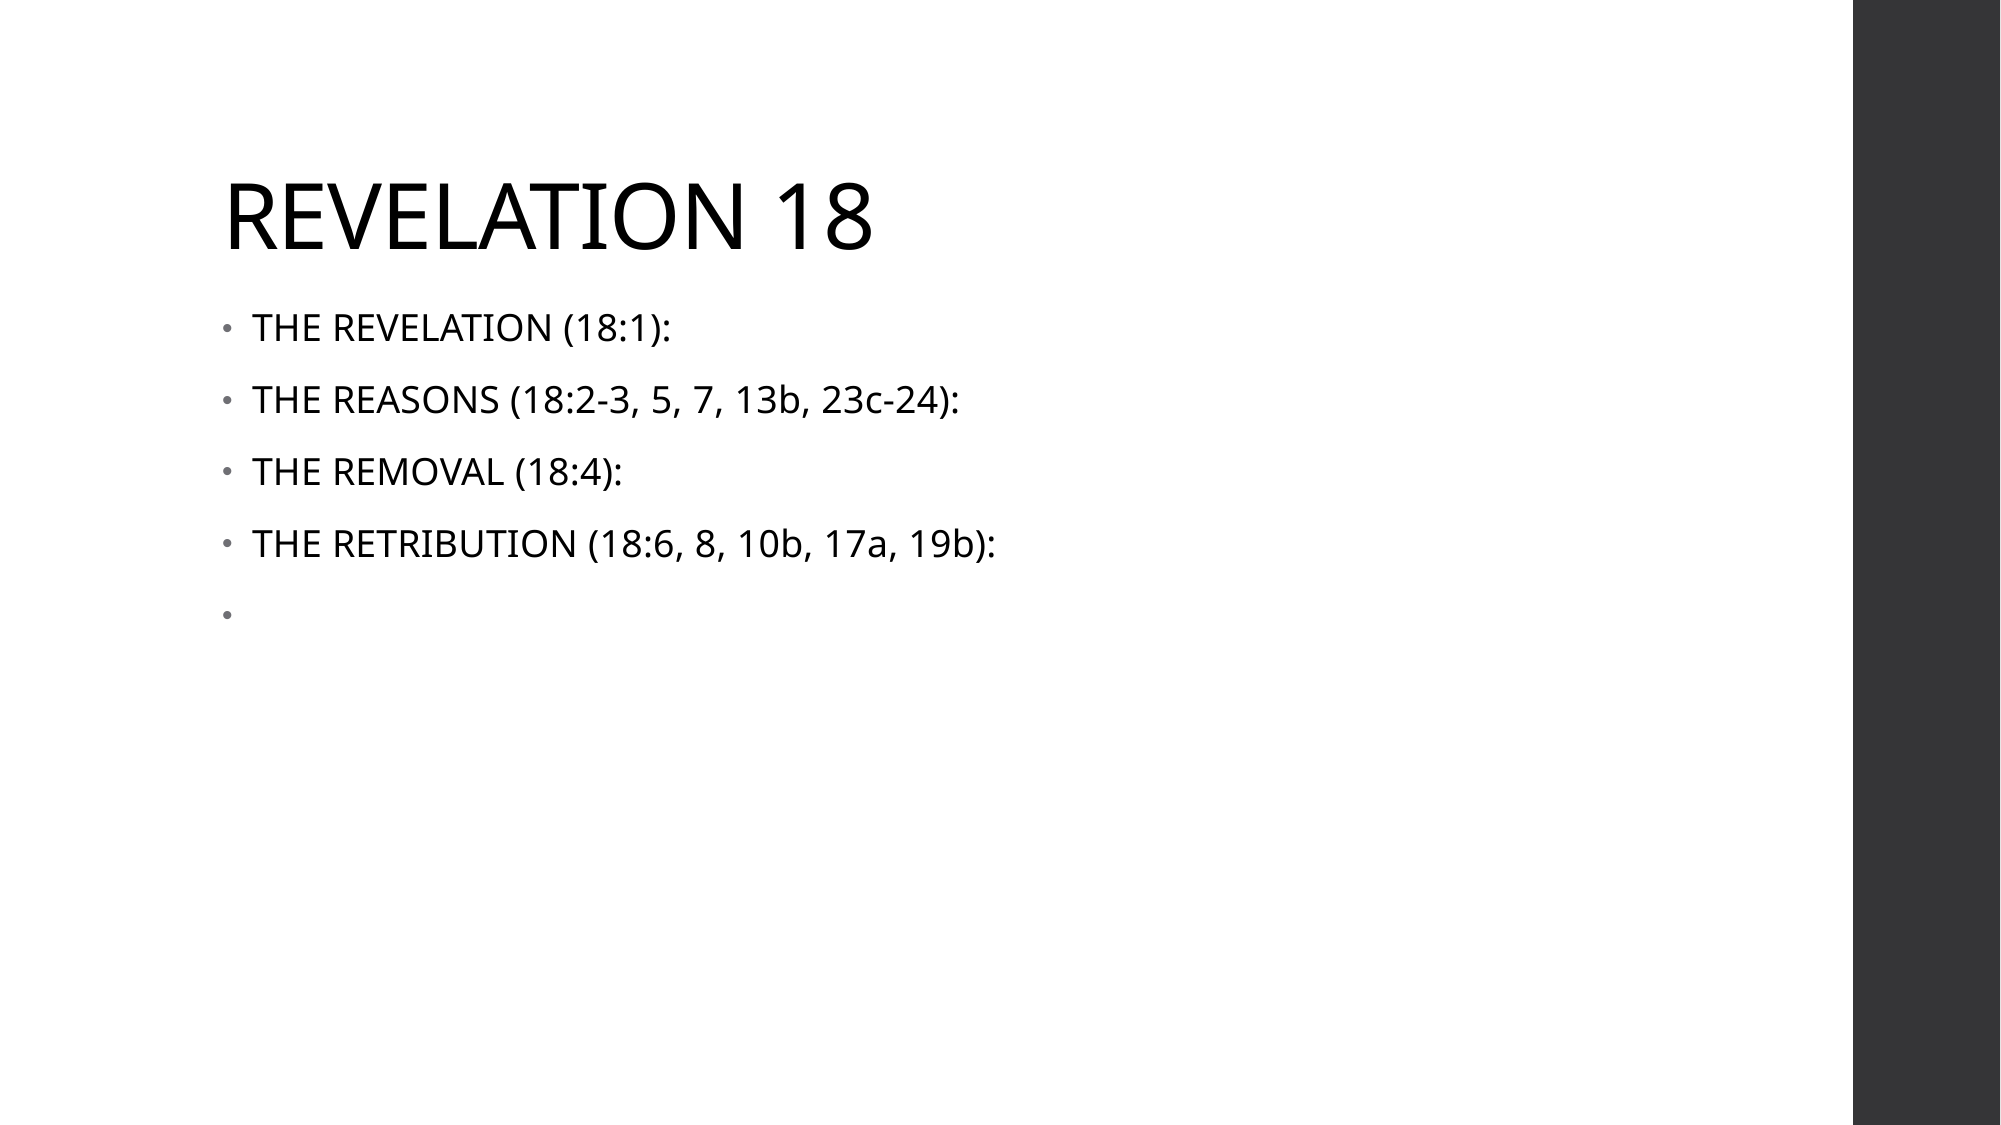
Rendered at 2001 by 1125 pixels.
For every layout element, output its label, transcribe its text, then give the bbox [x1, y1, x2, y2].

list THE REVELATION (18:1): THE REASONS (18:2-3, 5, 7, 13b, 23c-24): THE REMOVAL (18:4): THE RETRIBUTION (18:6, 8, 10b, 17a, 19b): [206, 299, 1617, 1014]
title REVELATION 18 [206, 60, 1797, 278]
